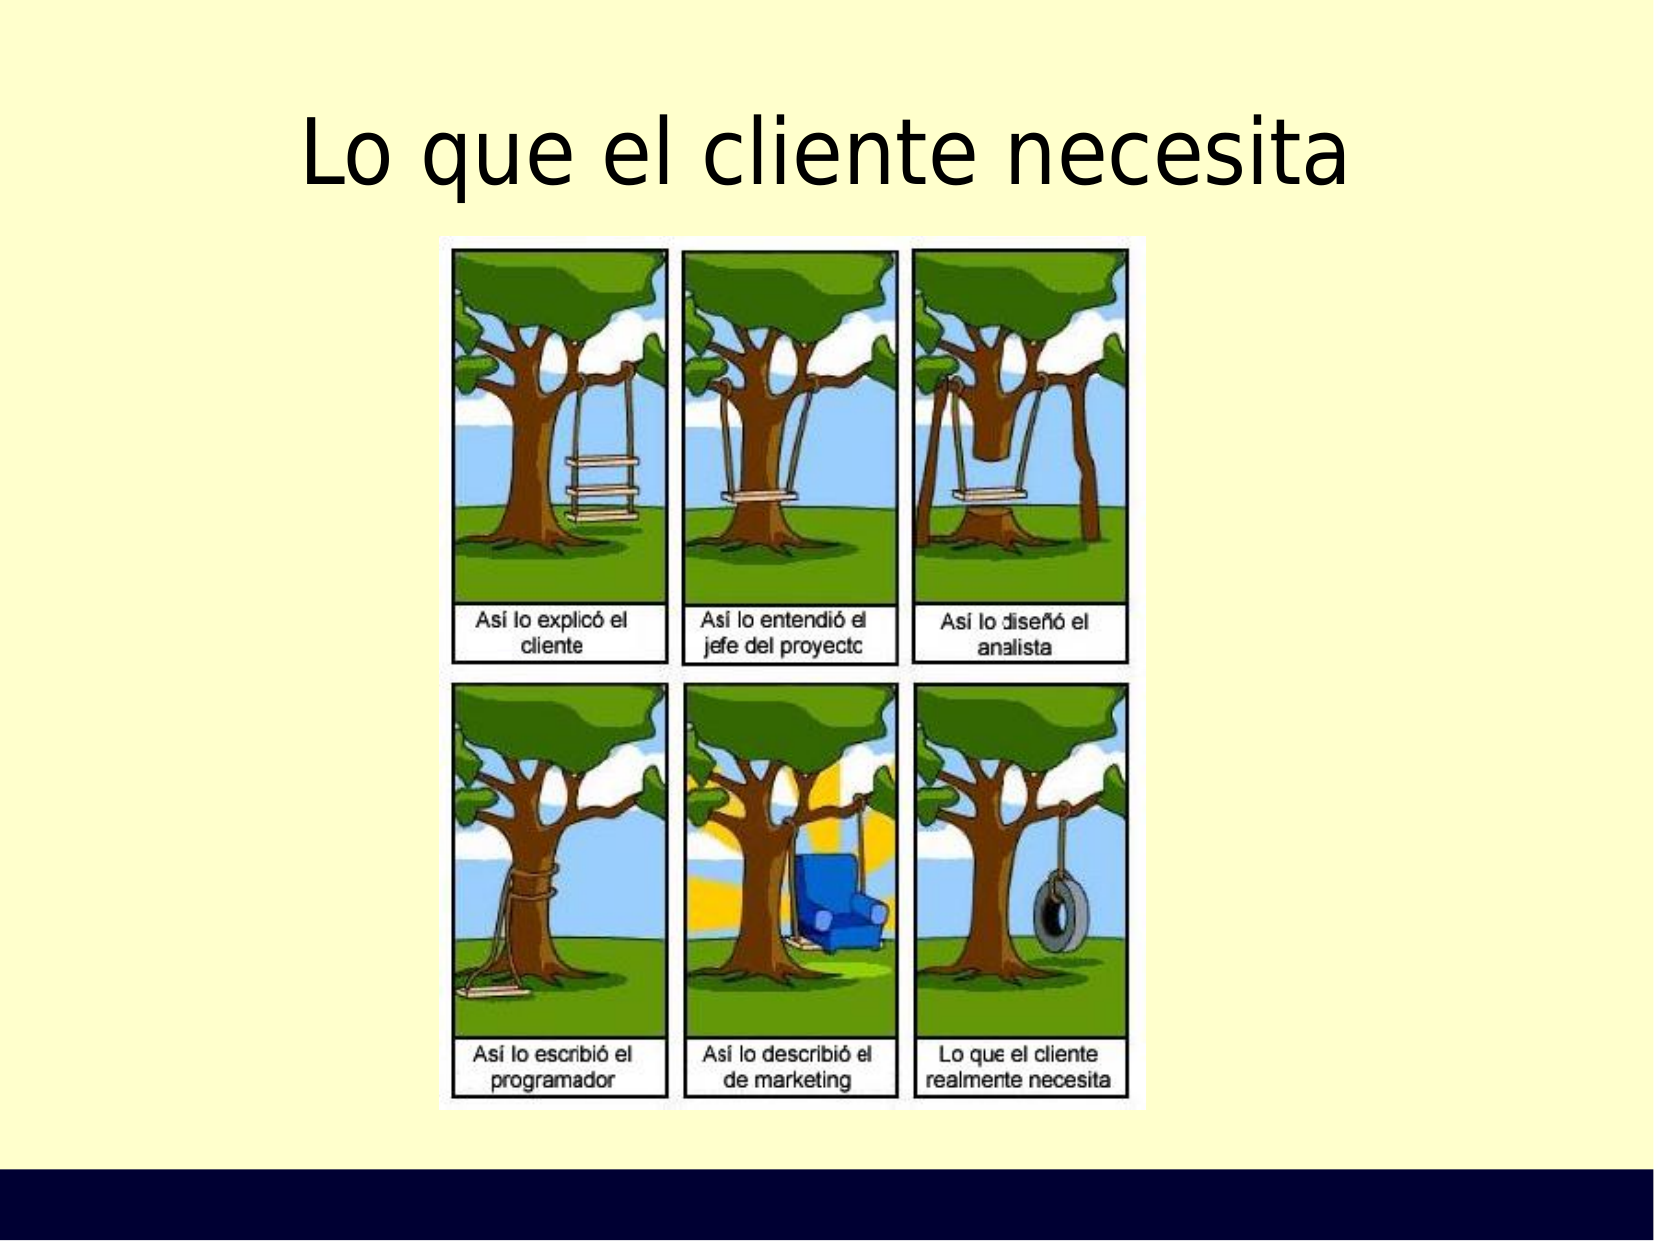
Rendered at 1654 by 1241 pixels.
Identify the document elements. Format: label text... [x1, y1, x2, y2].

title Lo que el cliente necesita [82, 49, 1571, 257]
picture [439, 236, 1146, 1110]
